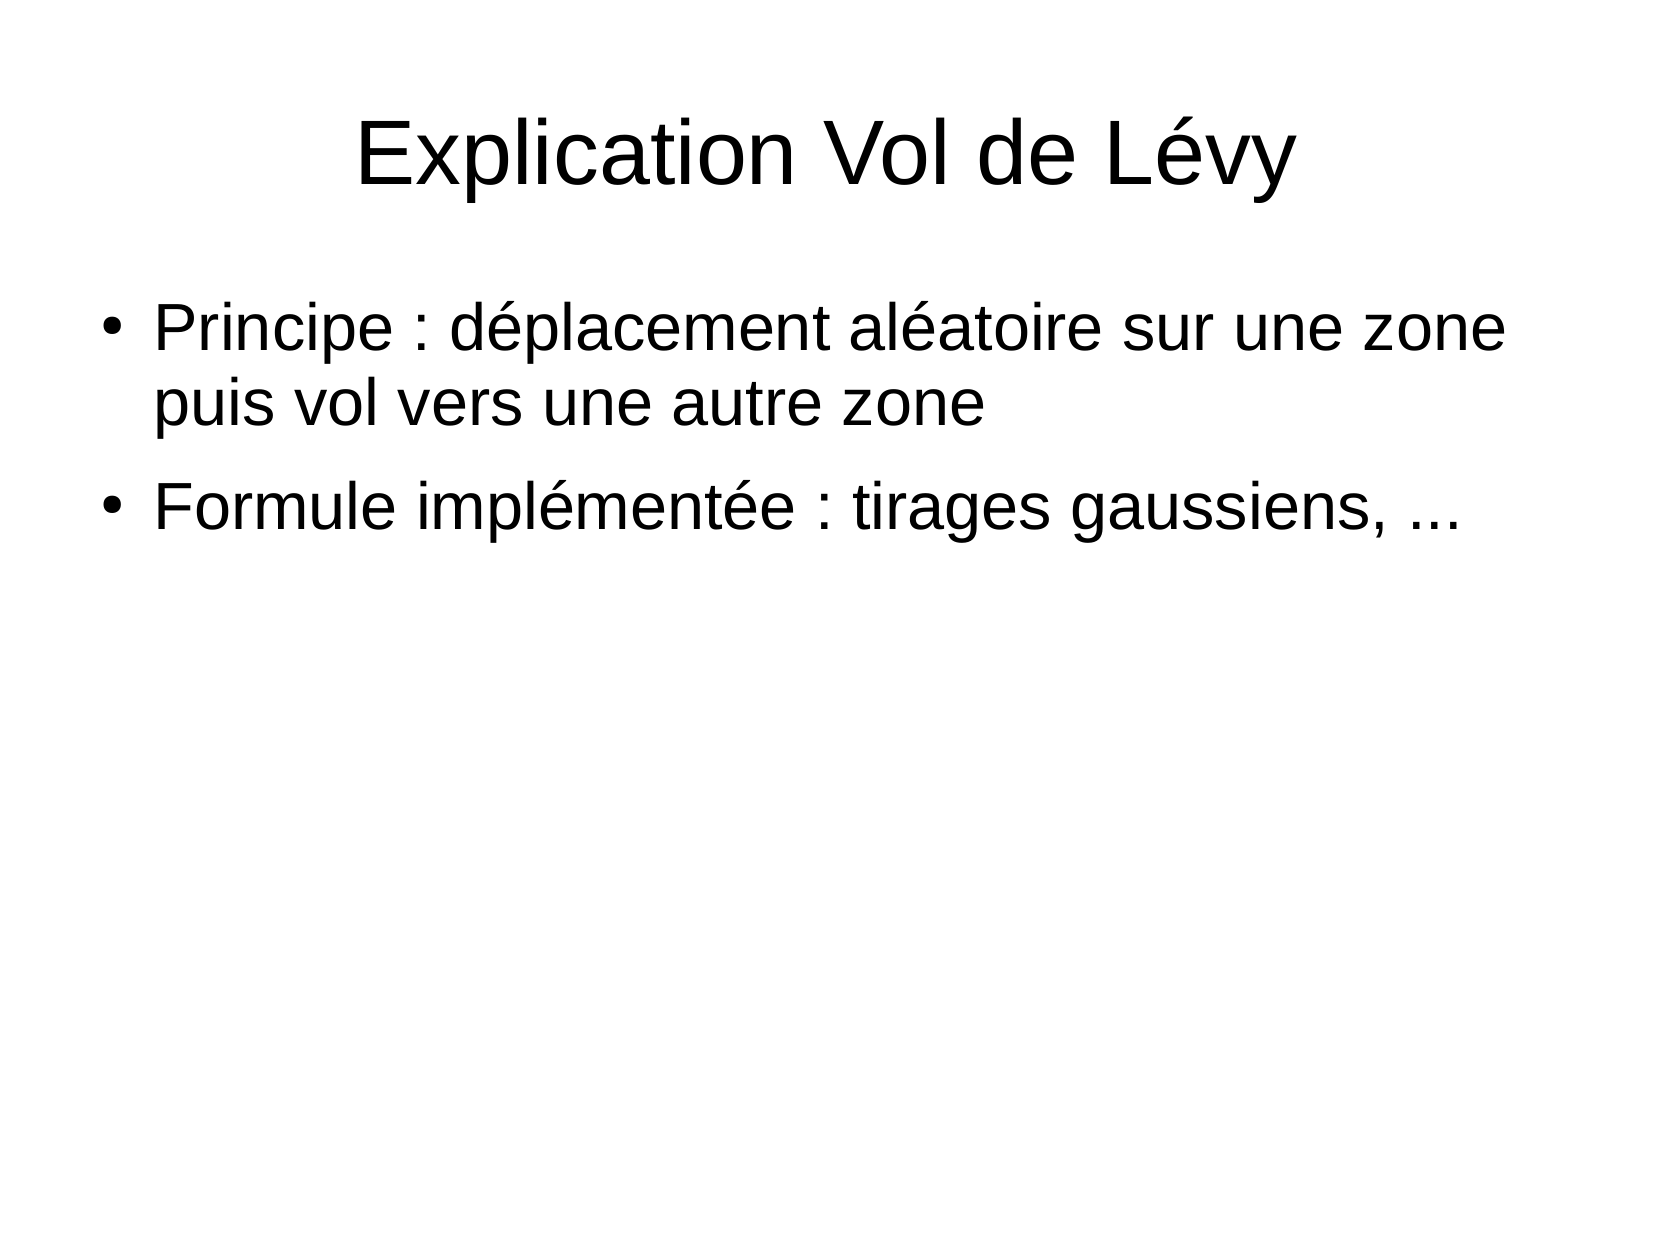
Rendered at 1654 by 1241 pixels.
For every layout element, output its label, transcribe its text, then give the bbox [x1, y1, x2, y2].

list Principe : déplacement aléatoire sur une zone puis vol vers une autre zone Formule implémentée : tirages gaussiens, ... [82, 290, 1571, 1010]
title Explication Vol de Lévy [82, 49, 1571, 257]
